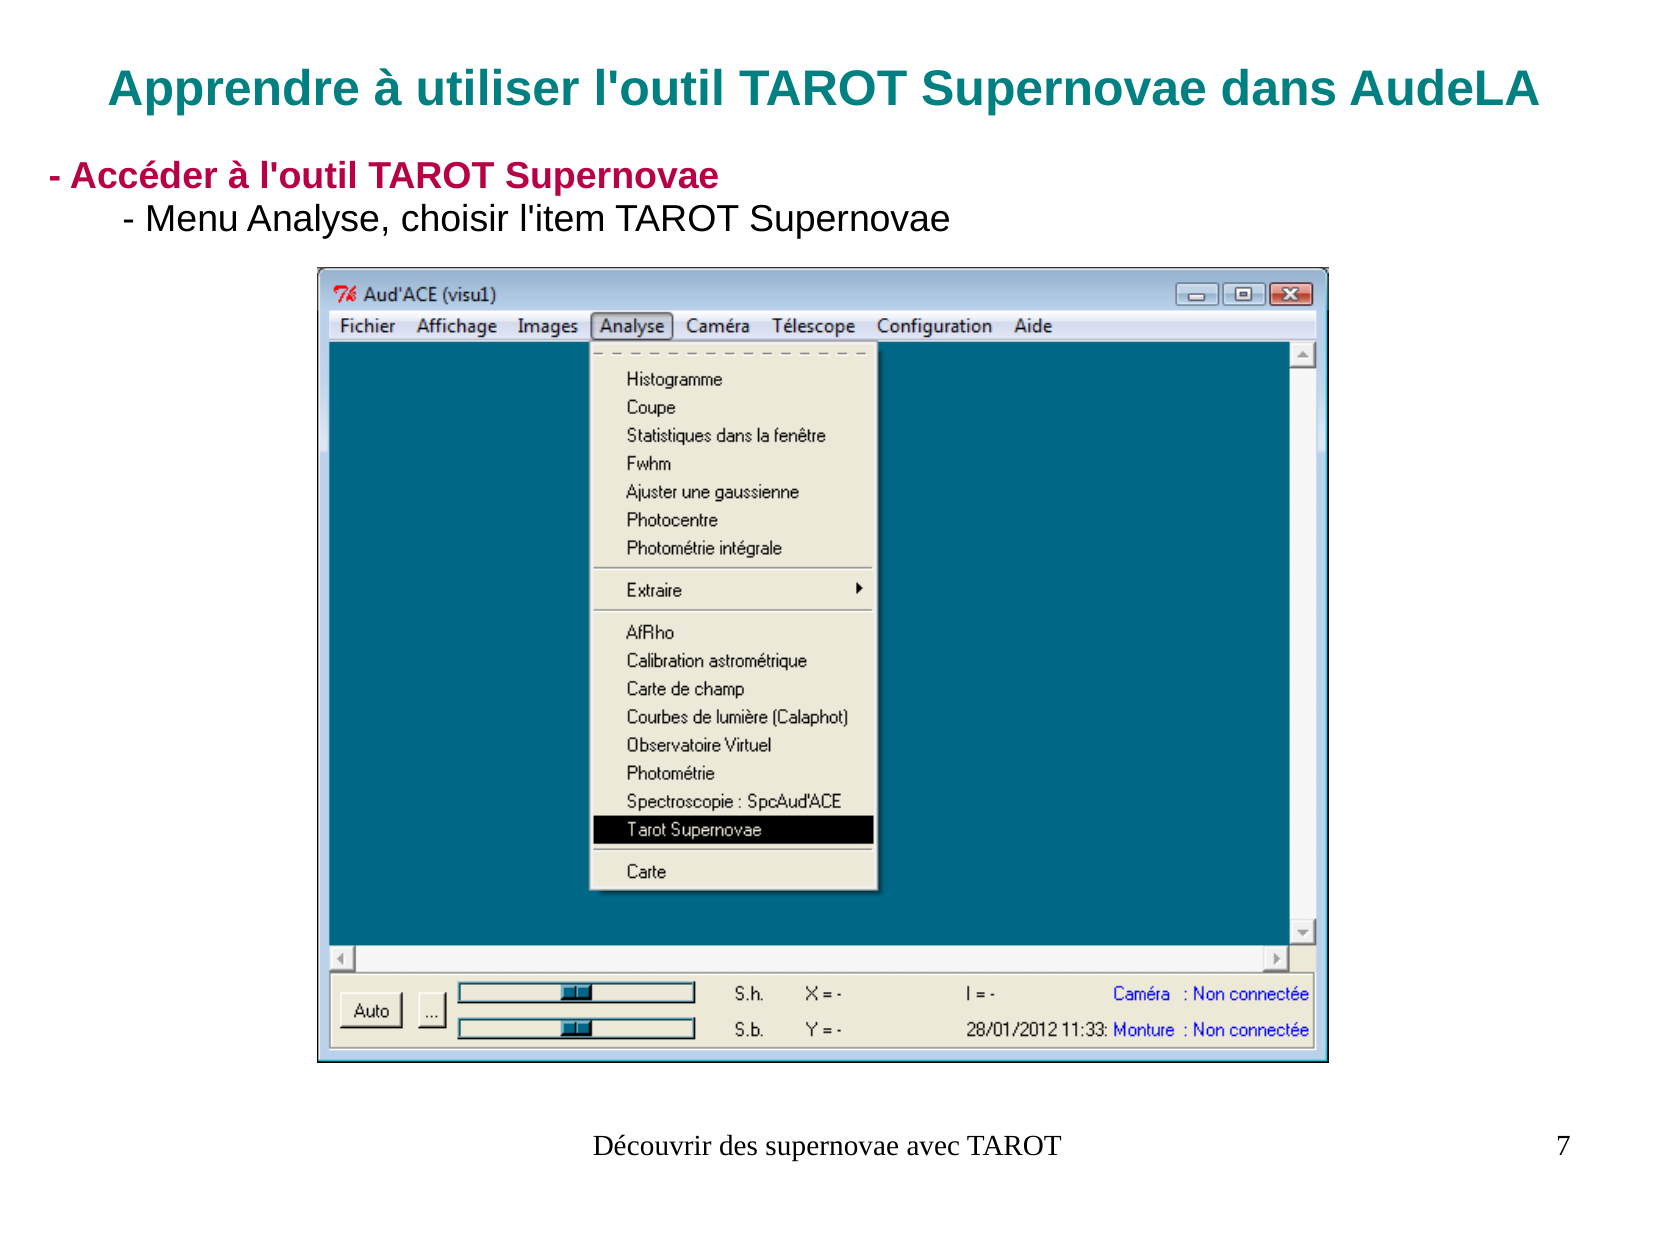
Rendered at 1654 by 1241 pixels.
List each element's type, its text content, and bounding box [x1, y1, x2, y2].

text_box - Accéder à l'outil TAROT Supernovae - Menu Analyse, choisir l'item TAROT Supernovae [33, 147, 967, 290]
text_box Apprendre à utiliser l'outil TAROT Supernovae dans AudeLA [92, 53, 1557, 125]
picture [317, 267, 1329, 1063]
